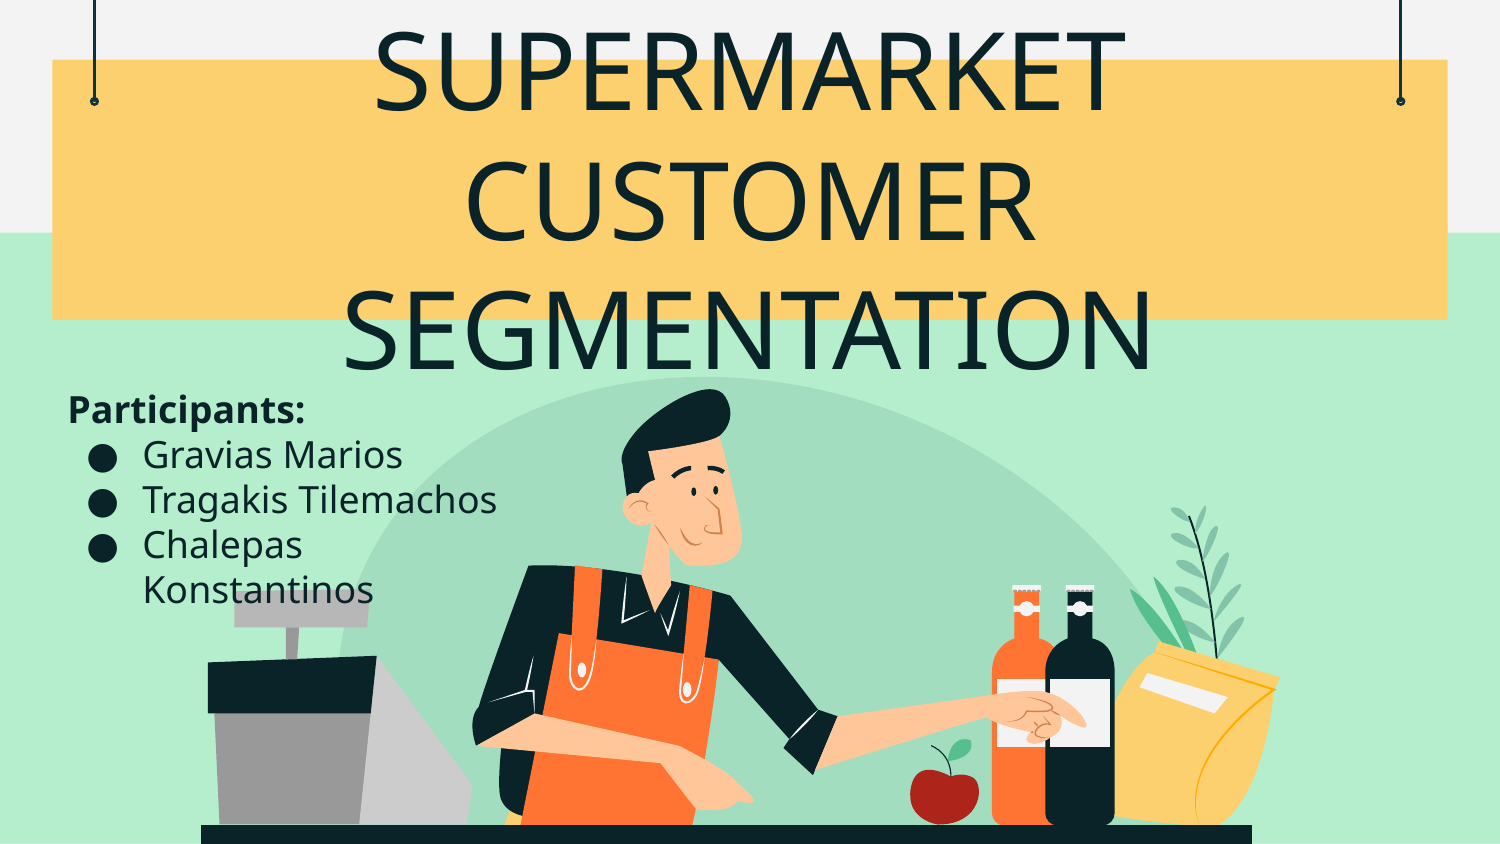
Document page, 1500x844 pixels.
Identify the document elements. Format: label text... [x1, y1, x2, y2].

text_box [201, 376, 1281, 844]
text_box [558, 302, 565, 320]
text_box [959, 59, 969, 71]
title SUPERMARKET CUSTOMER SEGMENTATION [88, 128, 1412, 265]
text_box [452, 59, 492, 103]
text_box [891, 59, 920, 70]
text_box [717, 305, 727, 320]
text_box [52, 0, 1448, 320]
text_box [739, 59, 767, 95]
text_box [657, 59, 686, 70]
text_box [1094, 305, 1104, 320]
text_box [531, 59, 561, 72]
text_box [1009, 299, 1058, 320]
text_box [610, 301, 618, 320]
text_box [825, 59, 848, 77]
text_box [861, 302, 873, 320]
text_box Participants: Gravias Marios Tragakis Tilemachos Chalepas Konstantinos [52, 371, 517, 627]
